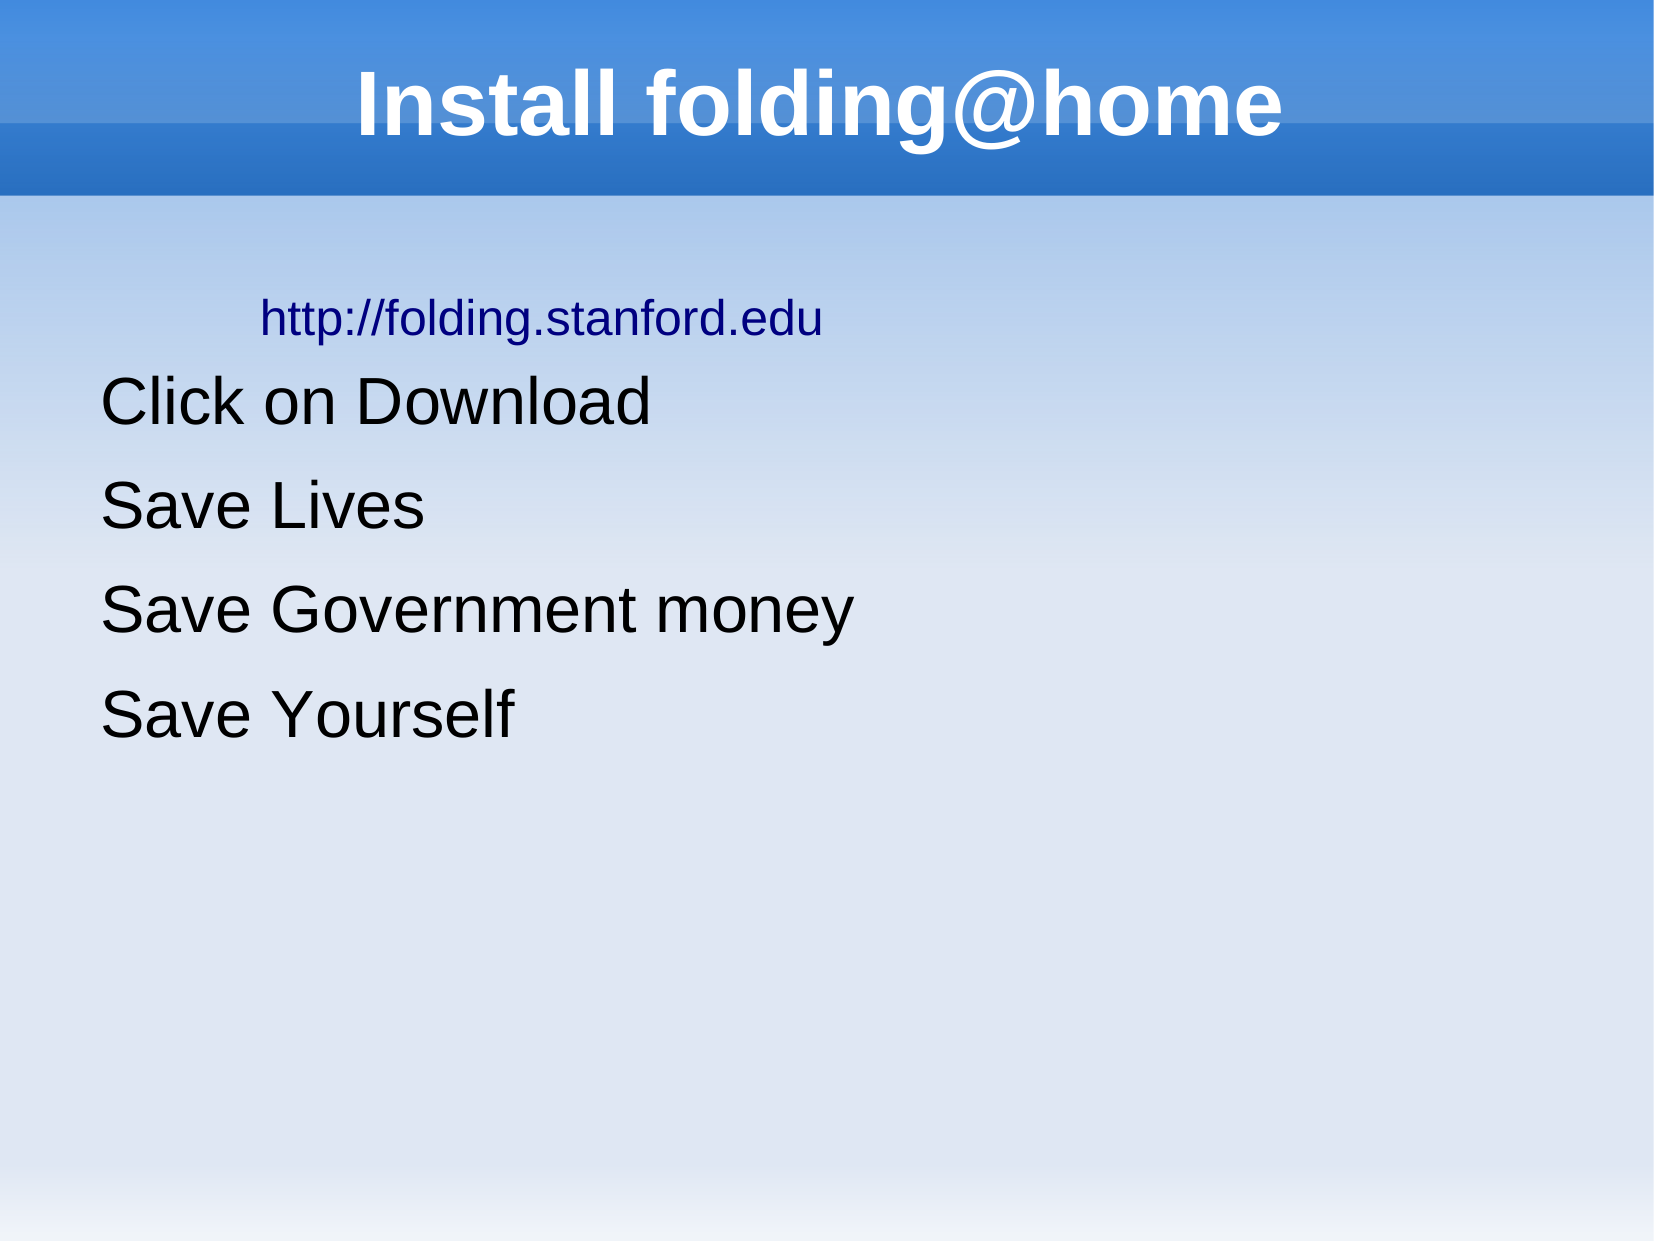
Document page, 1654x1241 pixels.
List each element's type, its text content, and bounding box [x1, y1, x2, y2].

title Install folding@home [76, 0, 1565, 208]
list http://folding.stanford.edu Click on Download Save Lives Save Government money Save Yourself [82, 290, 1571, 1109]
picture [0, 0, 1654, 1241]
